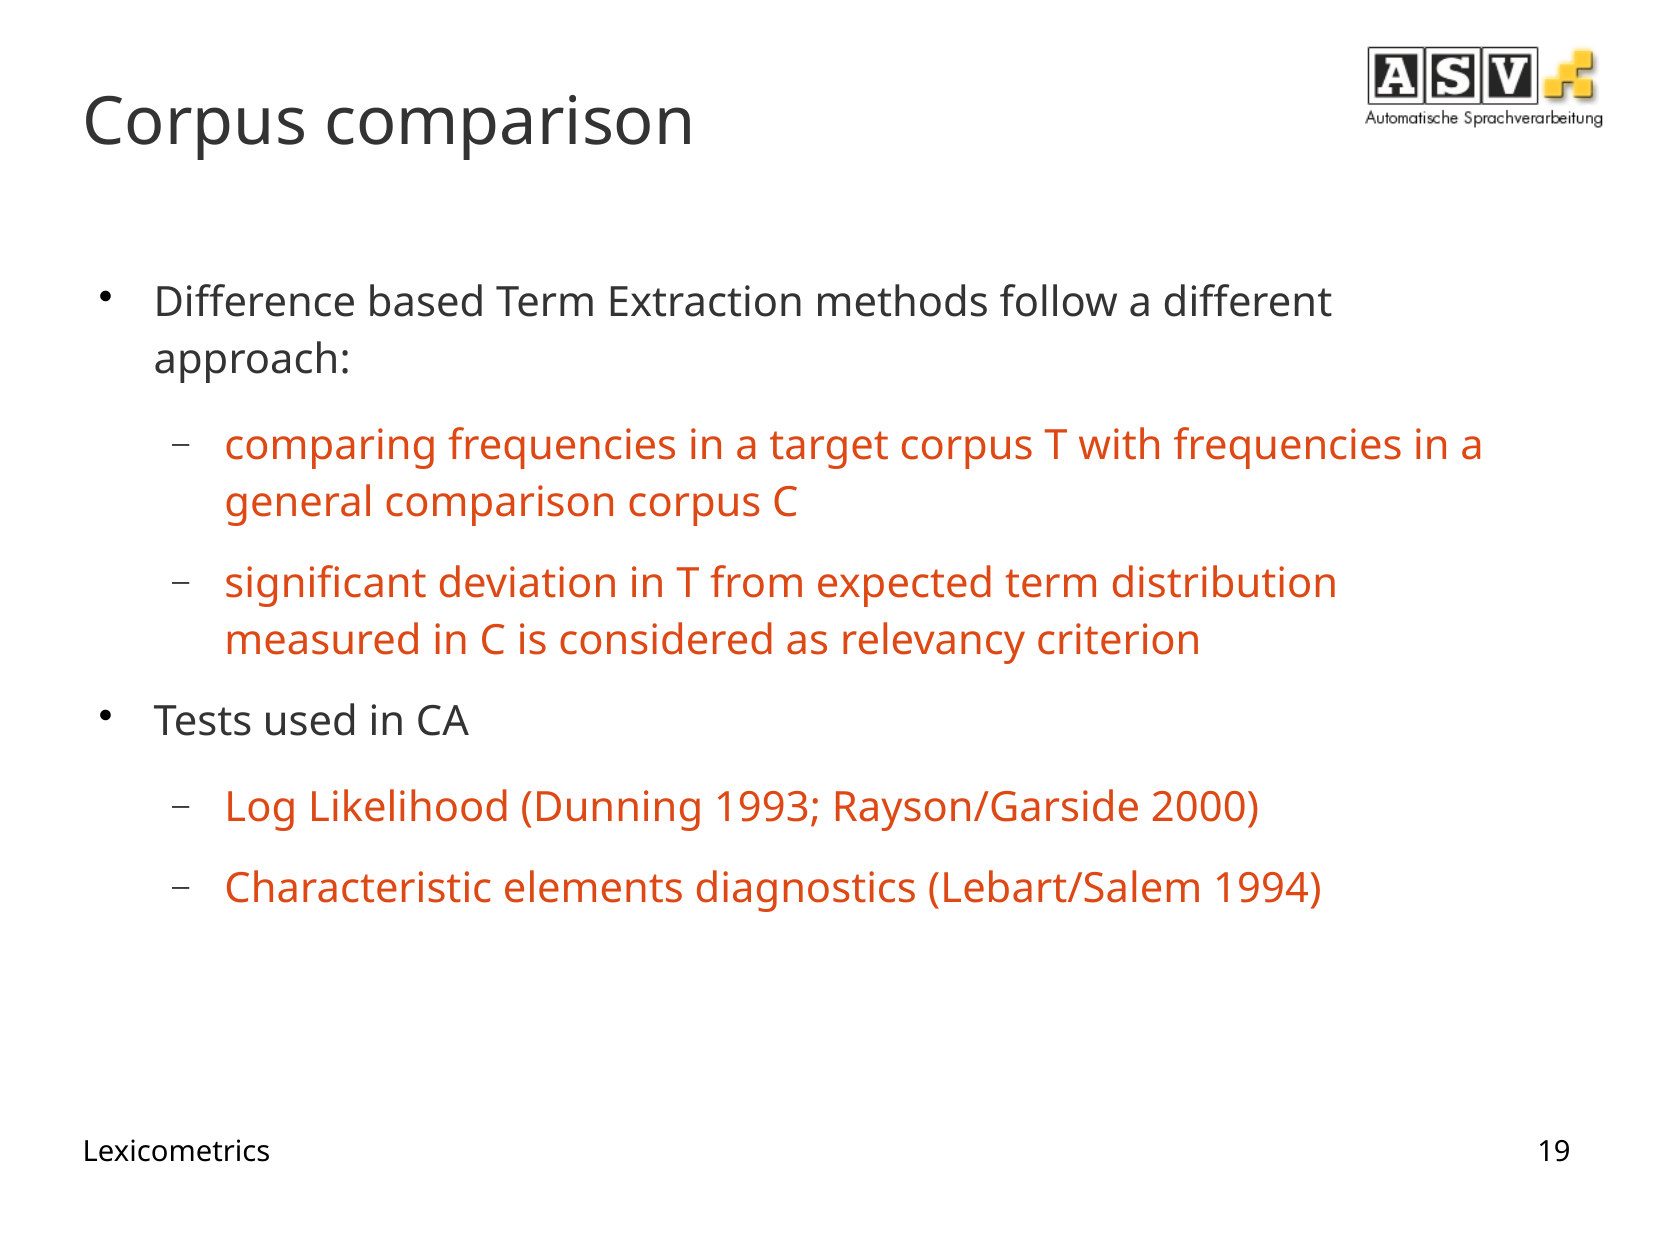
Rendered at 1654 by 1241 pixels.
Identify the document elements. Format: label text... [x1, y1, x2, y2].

title Corpus comparison [82, 49, 1347, 189]
picture [1364, 43, 1605, 129]
list Difference based Term Extraction methods follow a different approach: comparing frequencies in a target corpus T with frequencies in a general comparison corpus C significant deviation in T from expected term distribution measured in C is considered as relevancy criterion Tests used in CA Log Likelihood (Dunning 1993; Rayson/Garside 2000) Characteristic elements diagnostics (Lebart/Salem 1994) [82, 271, 1538, 991]
